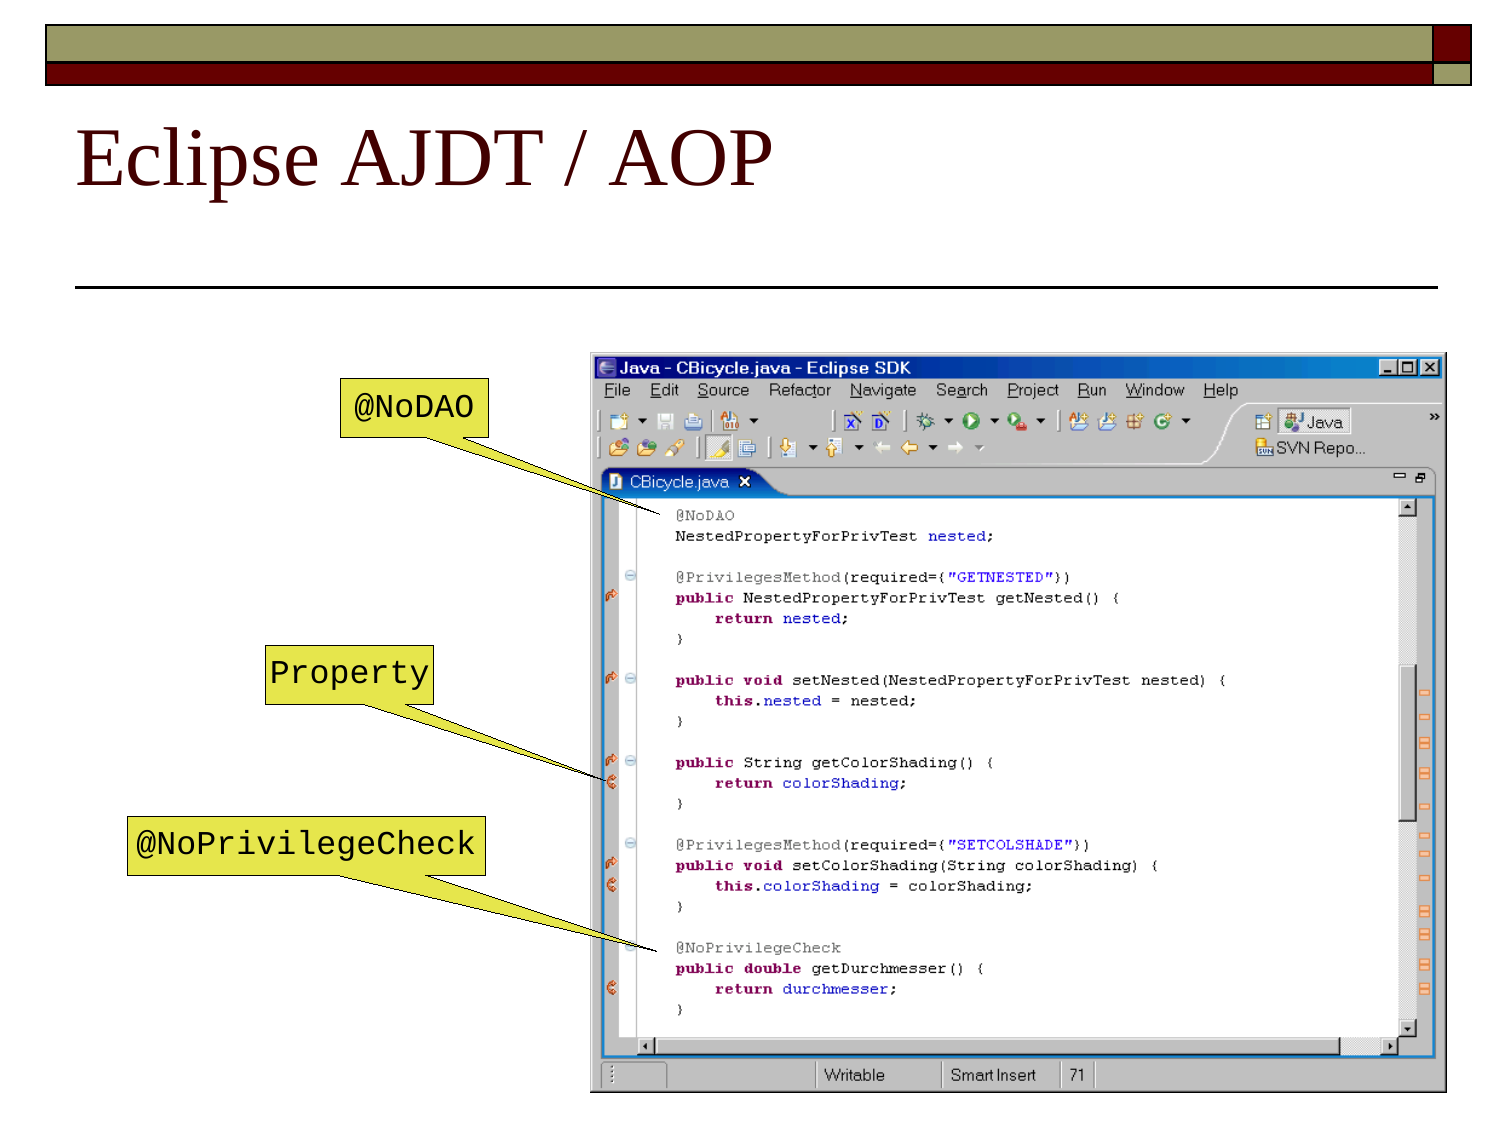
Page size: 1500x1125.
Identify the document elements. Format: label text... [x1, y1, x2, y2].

text_box @NoPrivilegeCheck [127, 816, 657, 952]
picture [590, 352, 1447, 1093]
text_box @NoDAO [340, 378, 660, 515]
text_box Property [265, 645, 606, 781]
title Eclipse AJDT / AOP [75, 39, 1426, 276]
